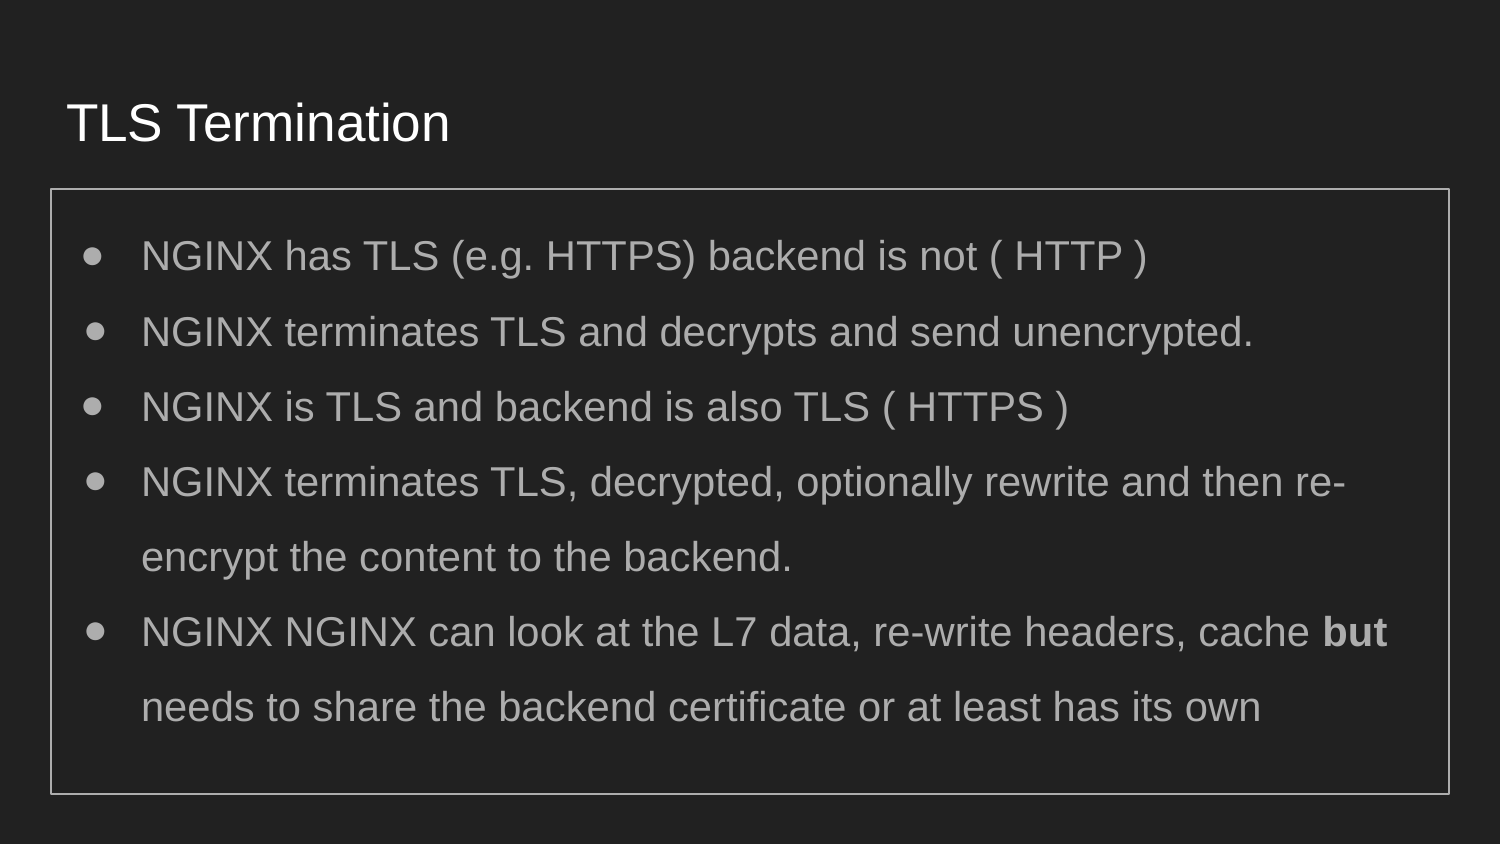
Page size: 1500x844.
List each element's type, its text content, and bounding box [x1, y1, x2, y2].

title TLS Termination [51, 72, 1449, 167]
list NGINX has TLS (e.g. HTTPS) backend is not ( HTTP ) NGINX terminates TLS and decrypts and send unencrypted. NGINX is TLS and backend is also TLS ( HTTPS ) NGINX terminates TLS, decrypted, optionally rewrite and then re-encrypt the content to the backend. NGINX NGINX can look at the L7 data, re-write headers, cache but needs to share the backend certificate or at least has its own [51, 189, 1449, 795]
